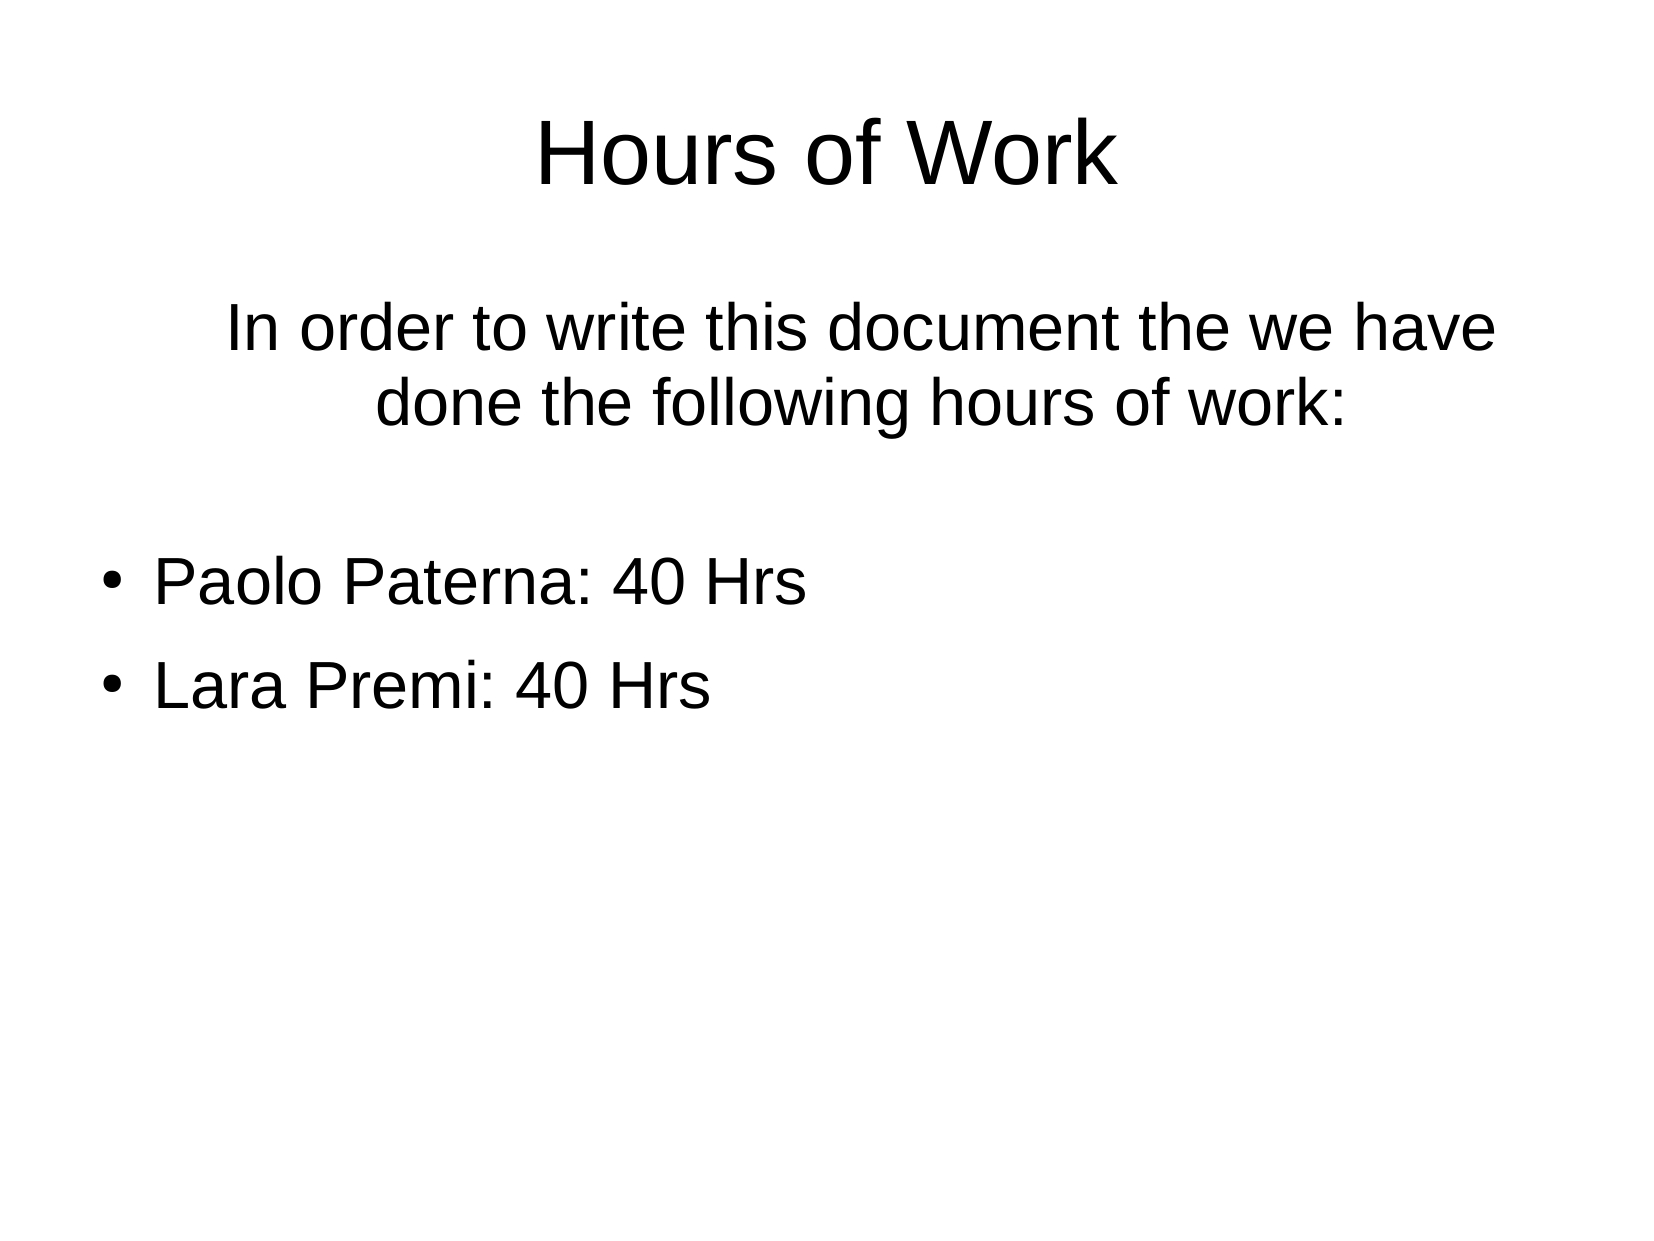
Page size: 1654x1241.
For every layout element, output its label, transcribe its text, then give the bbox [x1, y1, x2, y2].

title Hours of Work [82, 49, 1571, 257]
list In order to write this document the we have done the following hours of work: Paolo Paterna: 40 Hrs Lara Premi: 40 Hrs [82, 290, 1571, 1010]
